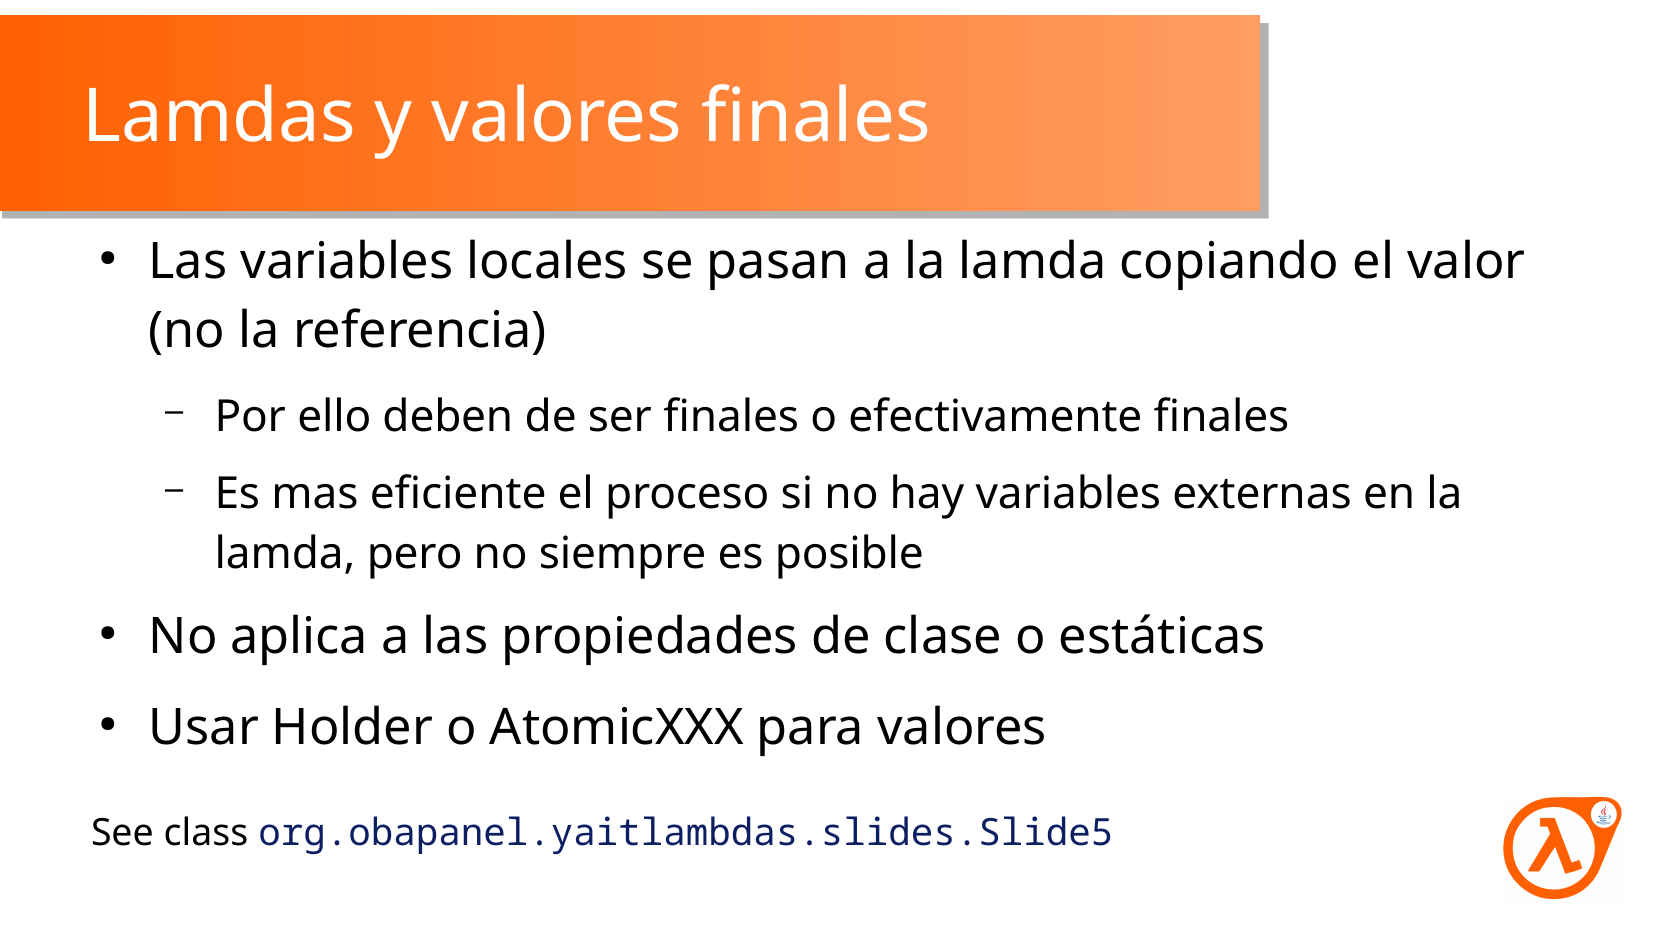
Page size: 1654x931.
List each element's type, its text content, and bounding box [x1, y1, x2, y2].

title Lamdas y valores finales [82, 35, 1235, 189]
list Las variables locales se pasan a la lamda copiando el valor (no la referencia) Por ello deben de ser finales o efectivamente finales Es mas eficiente el proceso si no hay variables externas en la lamda, pero no siempre es posible No aplica a las propiedades de clase o estáticas Usar Holder o AtomicXXX para valores [82, 224, 1571, 764]
picture [1500, 794, 1625, 903]
text_box See class org.obapanel.yaitlambdas.slides.Slide5 [76, 798, 1111, 856]
